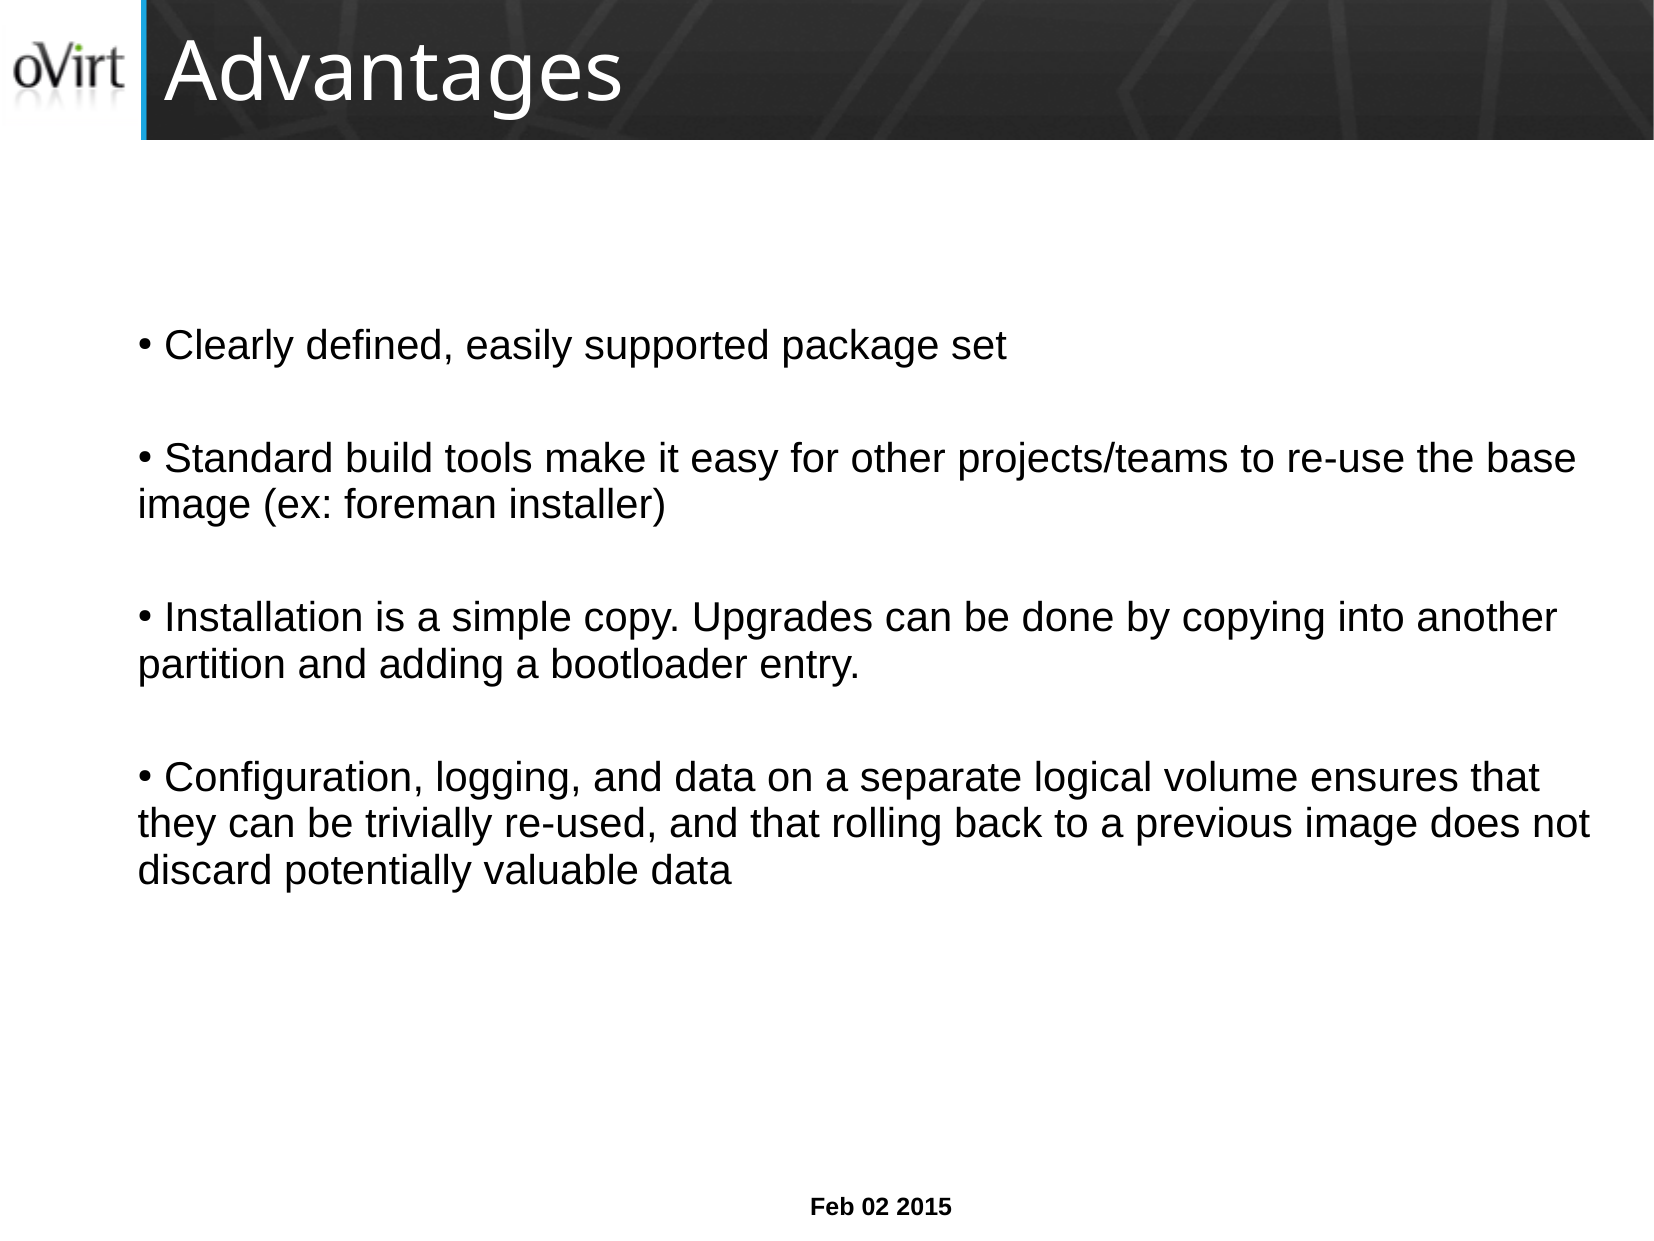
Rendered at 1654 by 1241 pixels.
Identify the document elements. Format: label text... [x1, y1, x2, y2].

list Clearly defined, easily supported package set Standard build tools make it easy for other projects/teams to re-use the base image (ex: foreman installer) Installation is a simple copy. Upgrades can be done by copying into another partition and adding a bootloader entry. Configuration, logging, and data on a separate logical volume ensures that they can be trivially re-used, and that rolling back to a previous image does not discard potentially valuable data [120, 321, 1609, 894]
title Advantages [164, 18, 1653, 119]
picture [0, 0, 1654, 140]
